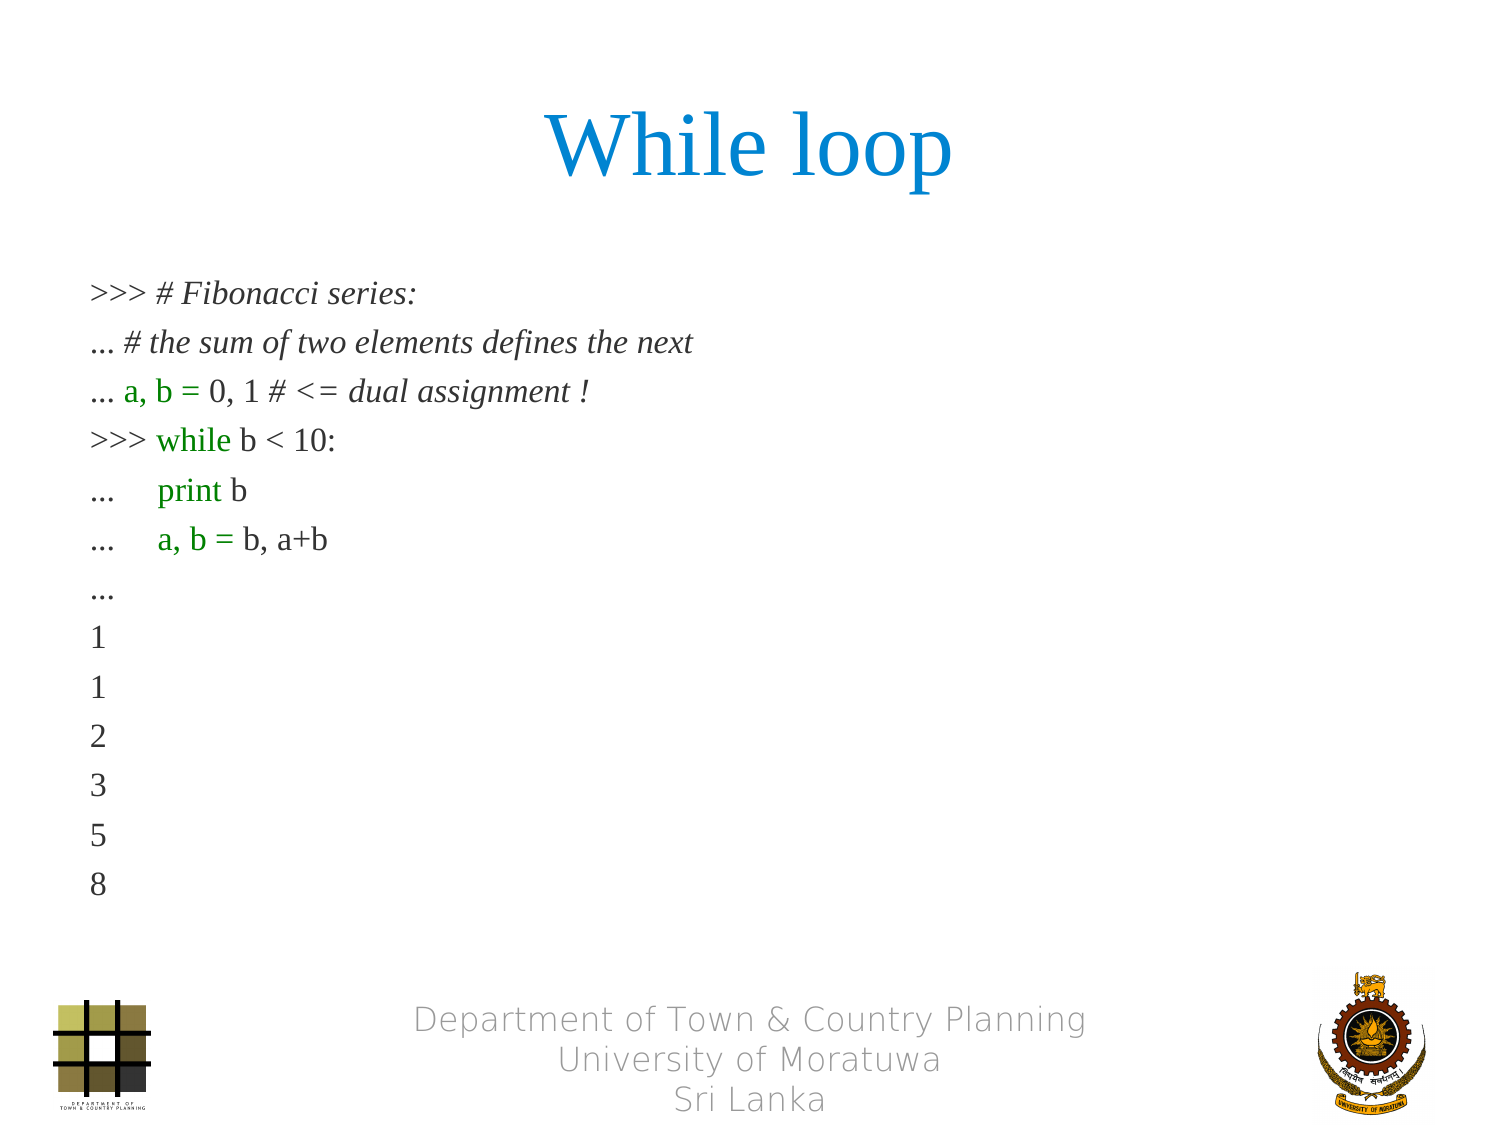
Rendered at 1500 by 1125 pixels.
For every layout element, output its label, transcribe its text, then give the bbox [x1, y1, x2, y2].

picture [1312, 966, 1435, 1125]
list >>> # Fibonacci series: ... # the sum of two elements defines the next ... a, b = 0, 1 # <= dual assignment ! >>> while b < 10: ... print b ... a, b = b, a+b ... 1 1 2 3 5 8 [75, 262, 1426, 916]
title While loop [75, 45, 1426, 233]
picture [53, 1000, 151, 1110]
